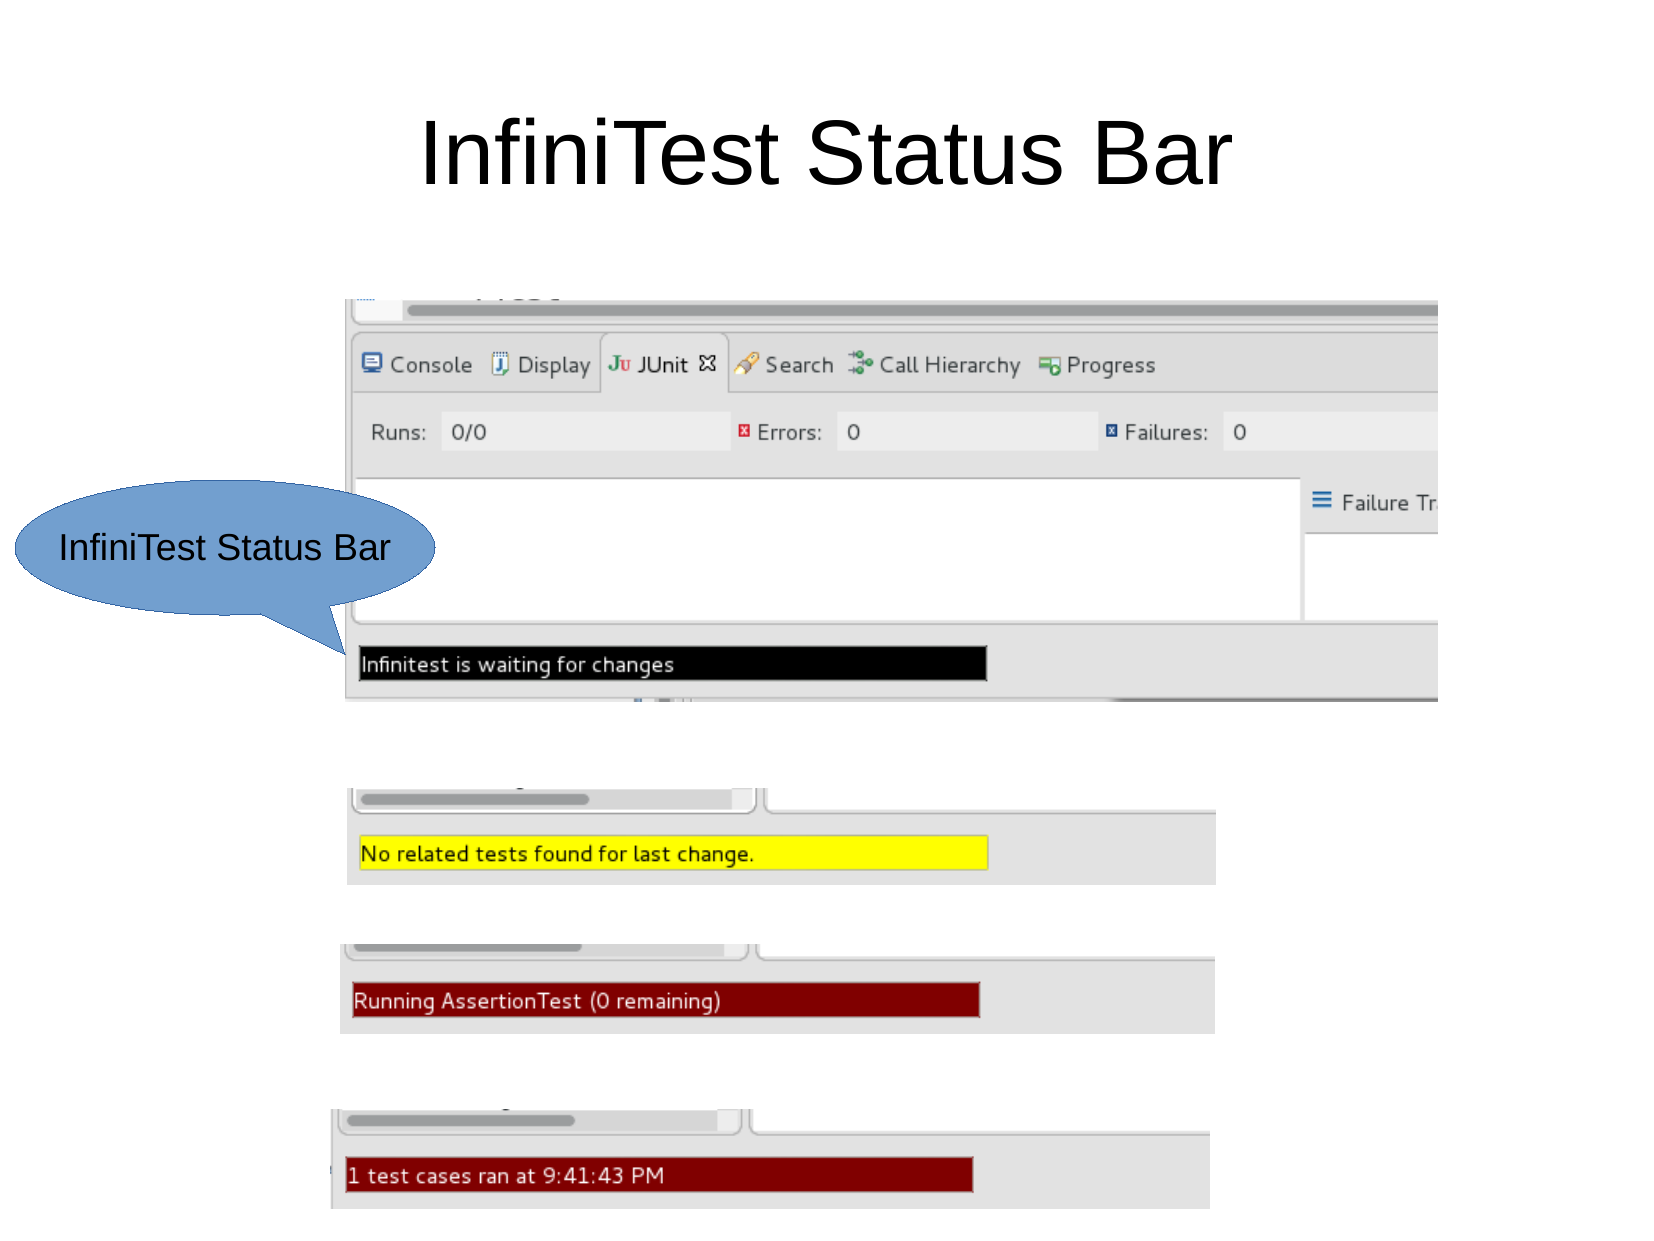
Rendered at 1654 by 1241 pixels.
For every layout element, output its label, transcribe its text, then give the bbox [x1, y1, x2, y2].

picture [340, 944, 1216, 1034]
picture [345, 299, 1438, 702]
title InfiniTest Status Bar [82, 49, 1571, 257]
picture [330, 1109, 1210, 1209]
text_box InfiniTest Status Bar [15, 480, 436, 655]
picture [347, 788, 1216, 886]
